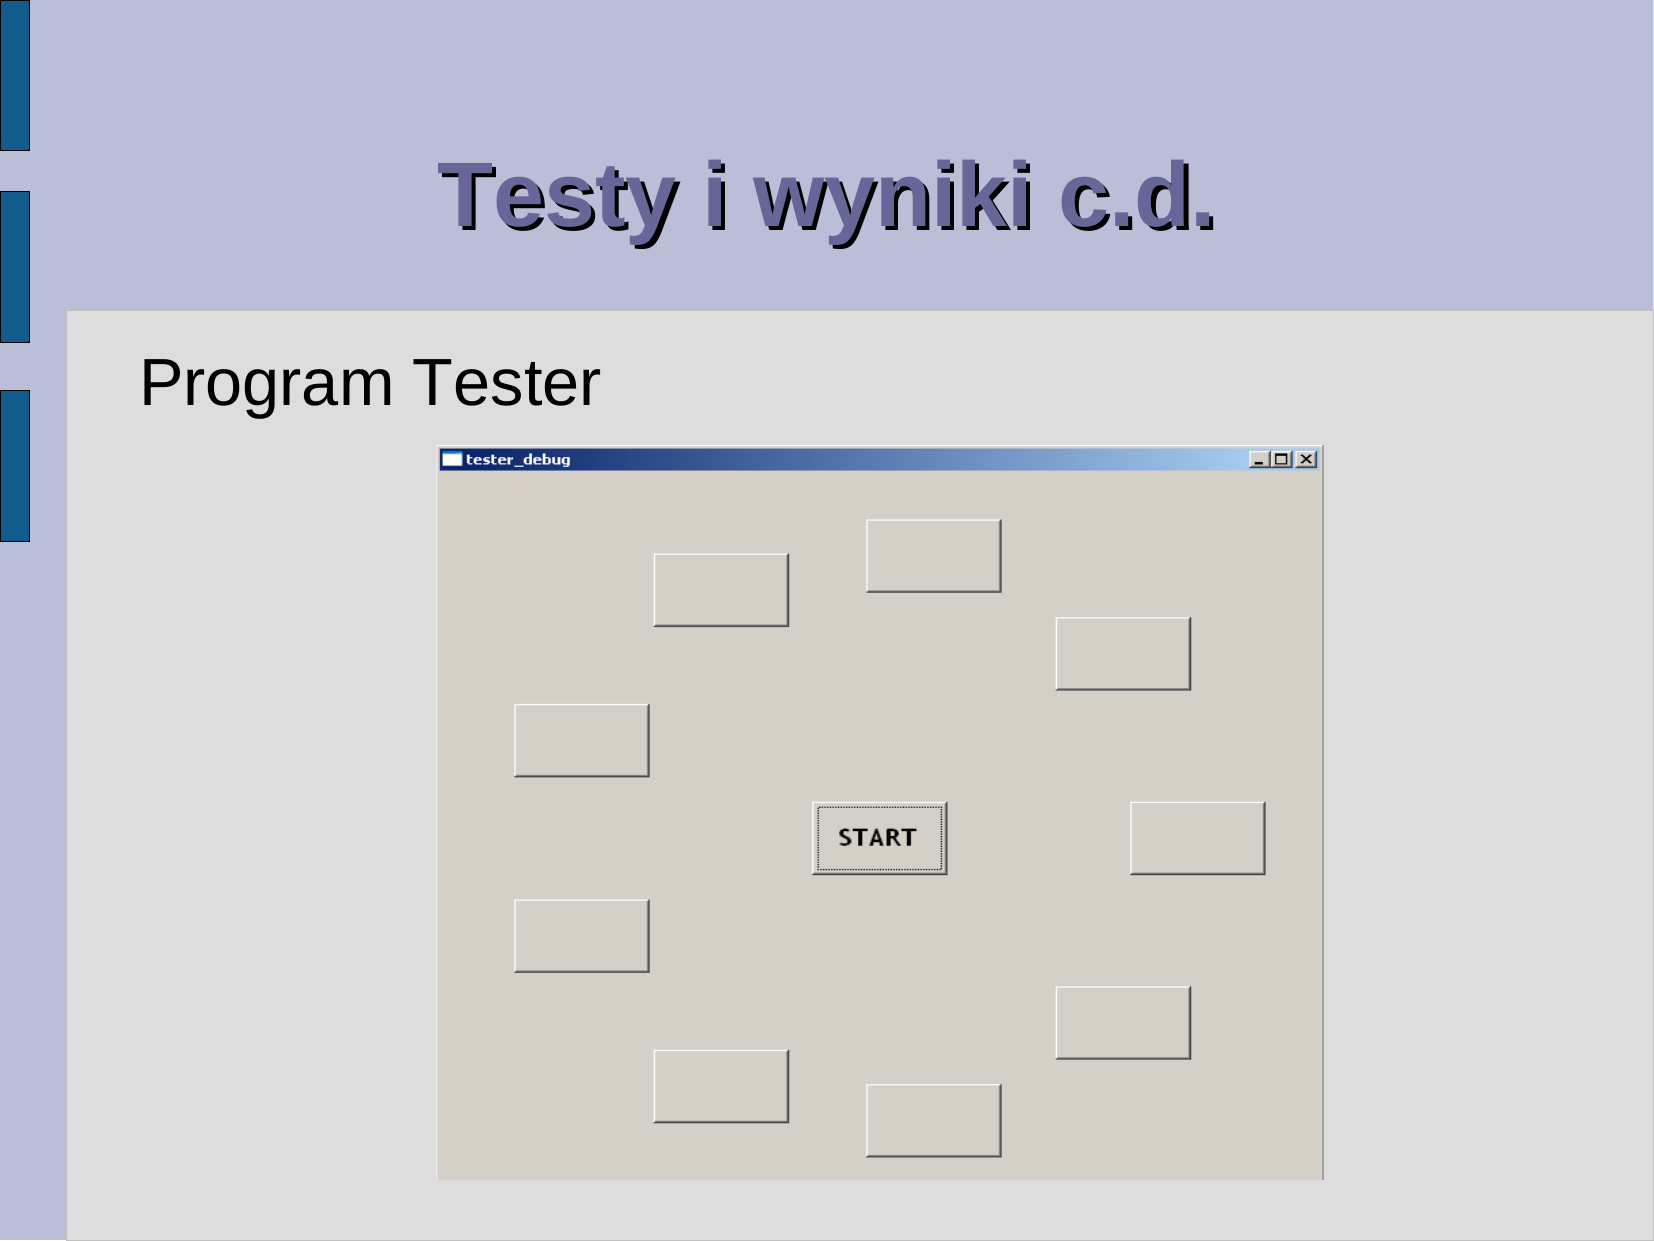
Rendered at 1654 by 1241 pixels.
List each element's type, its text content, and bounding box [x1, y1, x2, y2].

title Testy i wyniki c.d. [121, 98, 1534, 291]
list Program Tester [121, 344, 1534, 428]
picture [436, 445, 1324, 1180]
